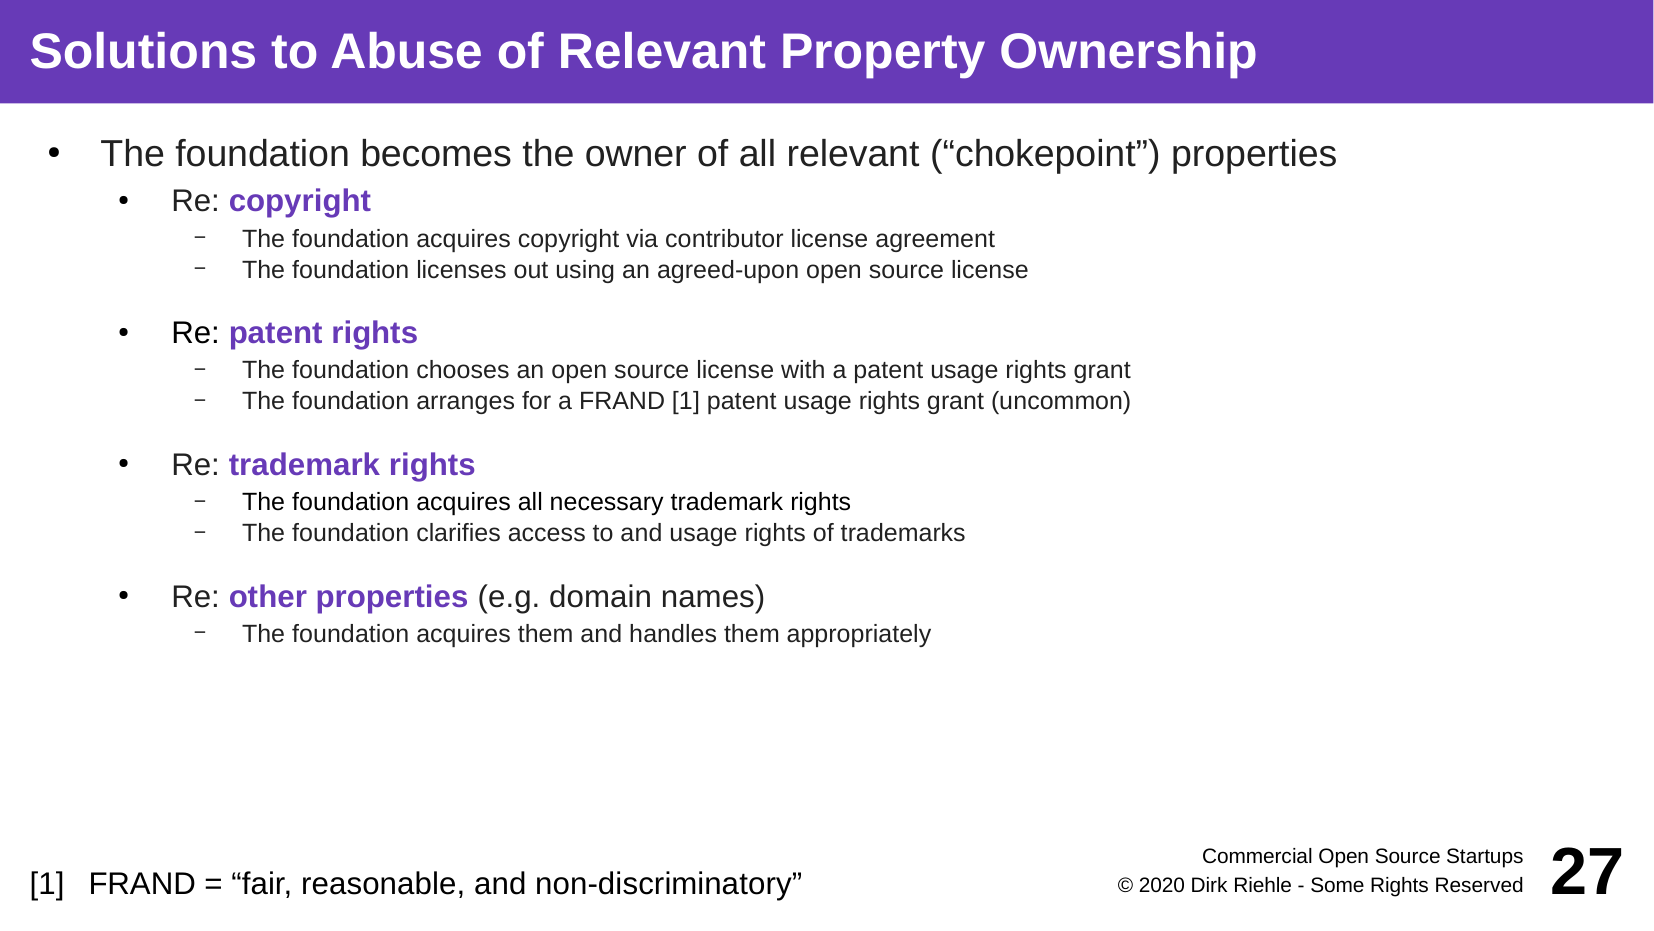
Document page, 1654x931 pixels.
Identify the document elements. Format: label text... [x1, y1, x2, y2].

title Solutions to Abuse of Relevant Property Ownership [0, 0, 1654, 104]
text_box [1] FRAND = “fair, reasonable, and non-discriminatory” [0, 693, 1182, 931]
list The foundation becomes the owner of all relevant (“chokepoint”) properties Re: copyright The foundation acquires copyright via contributor license agreement The foundation licenses out using an agreed-upon open source license Re: patent rights The foundation chooses an open source license with a patent usage rights grant The foundation arranges for a FRAND [1] patent usage rights grant (uncommon) Re: trademark rights The foundation acquires all necessary trademark rights The foundation clarifies access to and usage rights of trademarks Re: other properties (e.g. domain names) The foundation acquires them and handles them appropriately [29, 132, 1625, 813]
